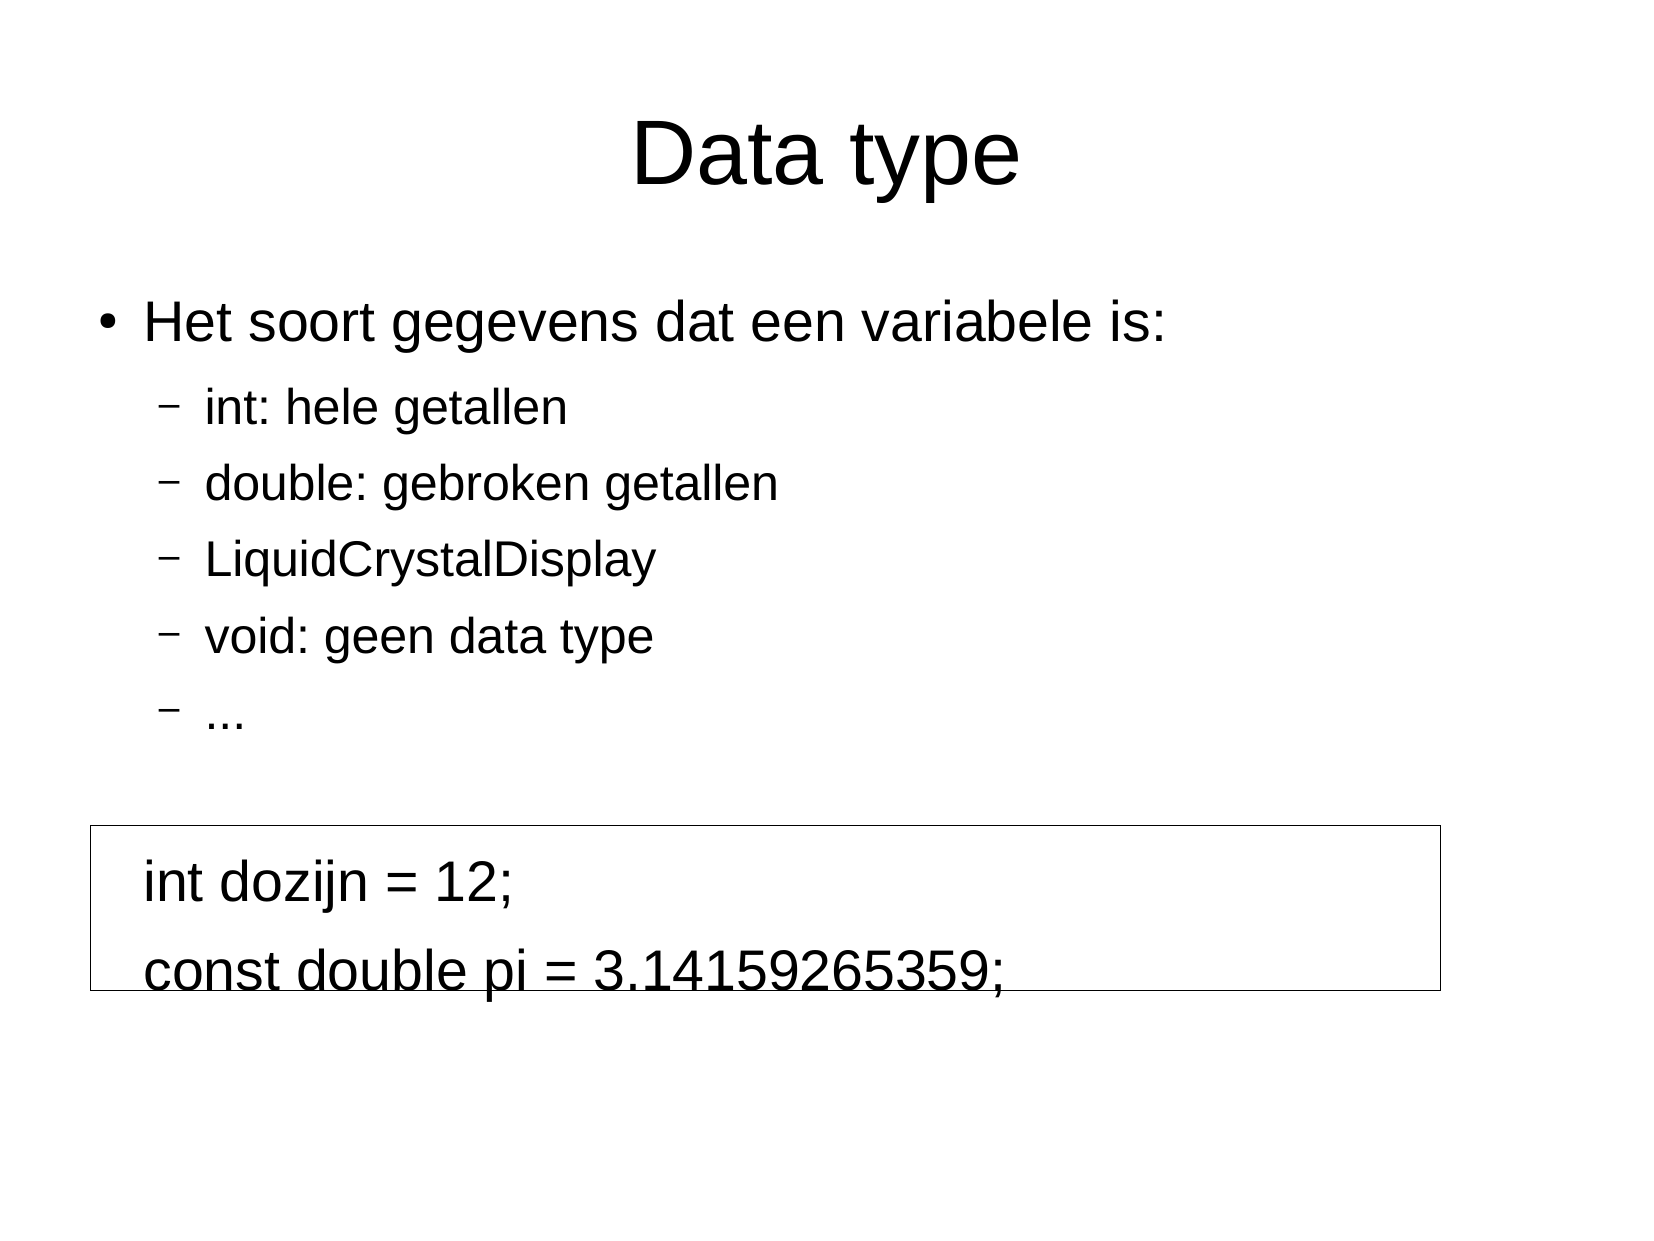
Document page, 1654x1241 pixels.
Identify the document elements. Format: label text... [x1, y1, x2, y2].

title Data type [82, 49, 1571, 257]
list Het soort gegevens dat een variabele is: int: hele getallen double: gebroken getallen LiquidCrystalDisplay void: geen data type ... int dozijn = 12; const double pi = 3.14159265359; [82, 290, 1571, 1010]
